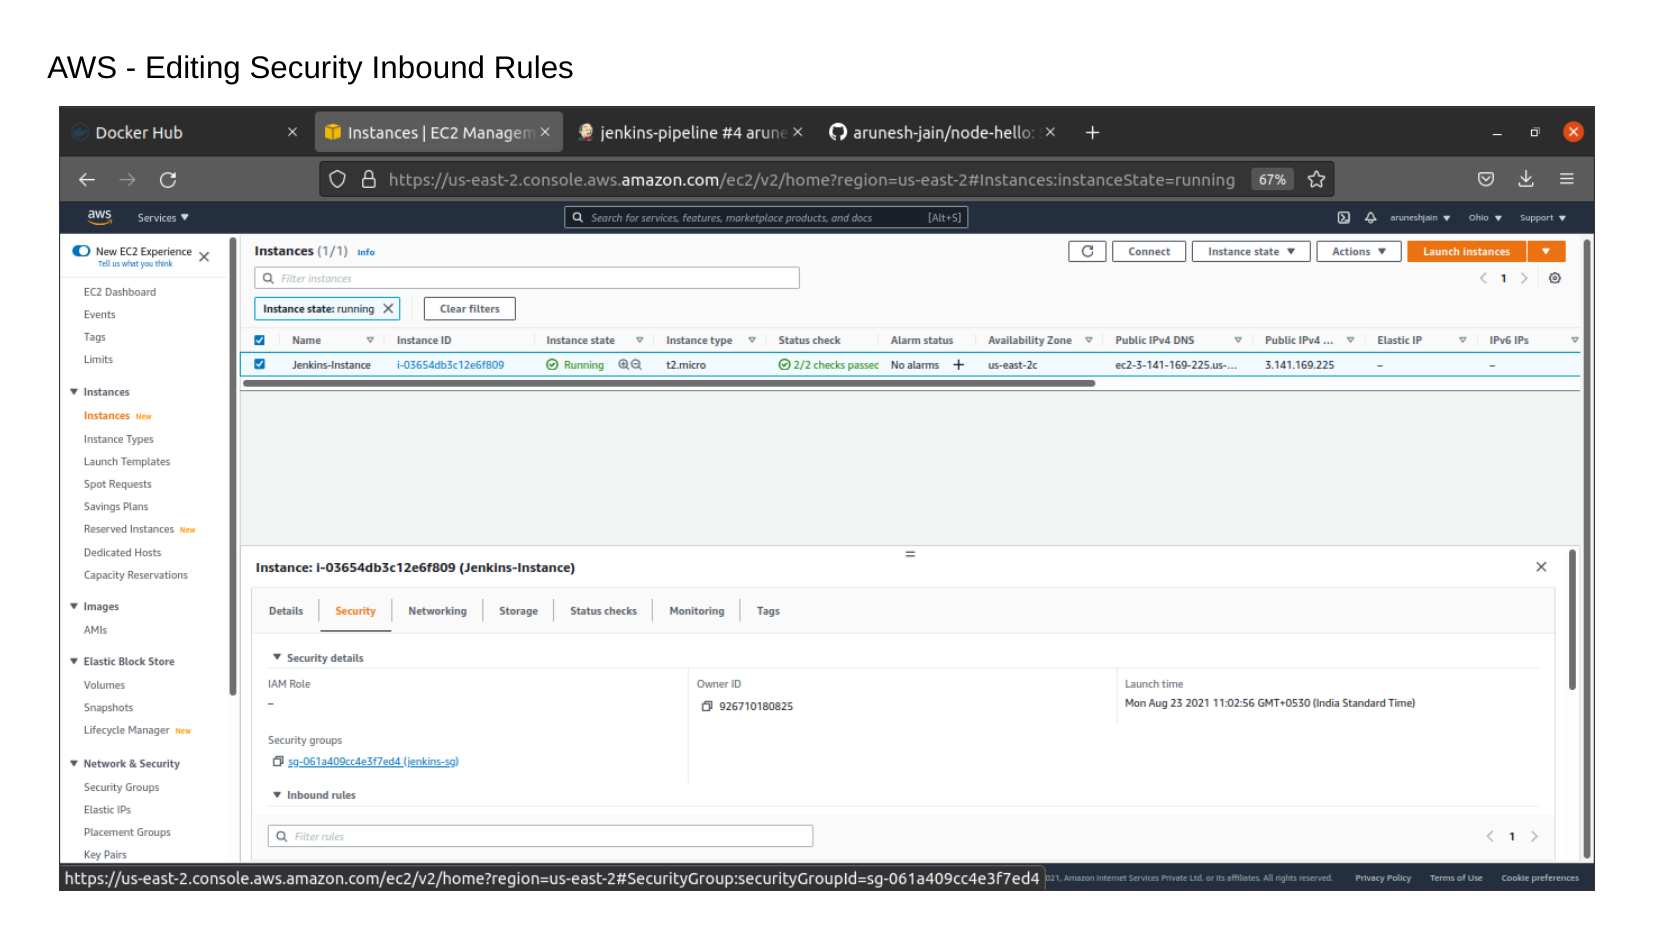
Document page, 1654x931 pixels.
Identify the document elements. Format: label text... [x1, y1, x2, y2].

picture [59, 106, 1595, 891]
title AWS - Editing Security Inbound Rules [47, 39, 1536, 97]
